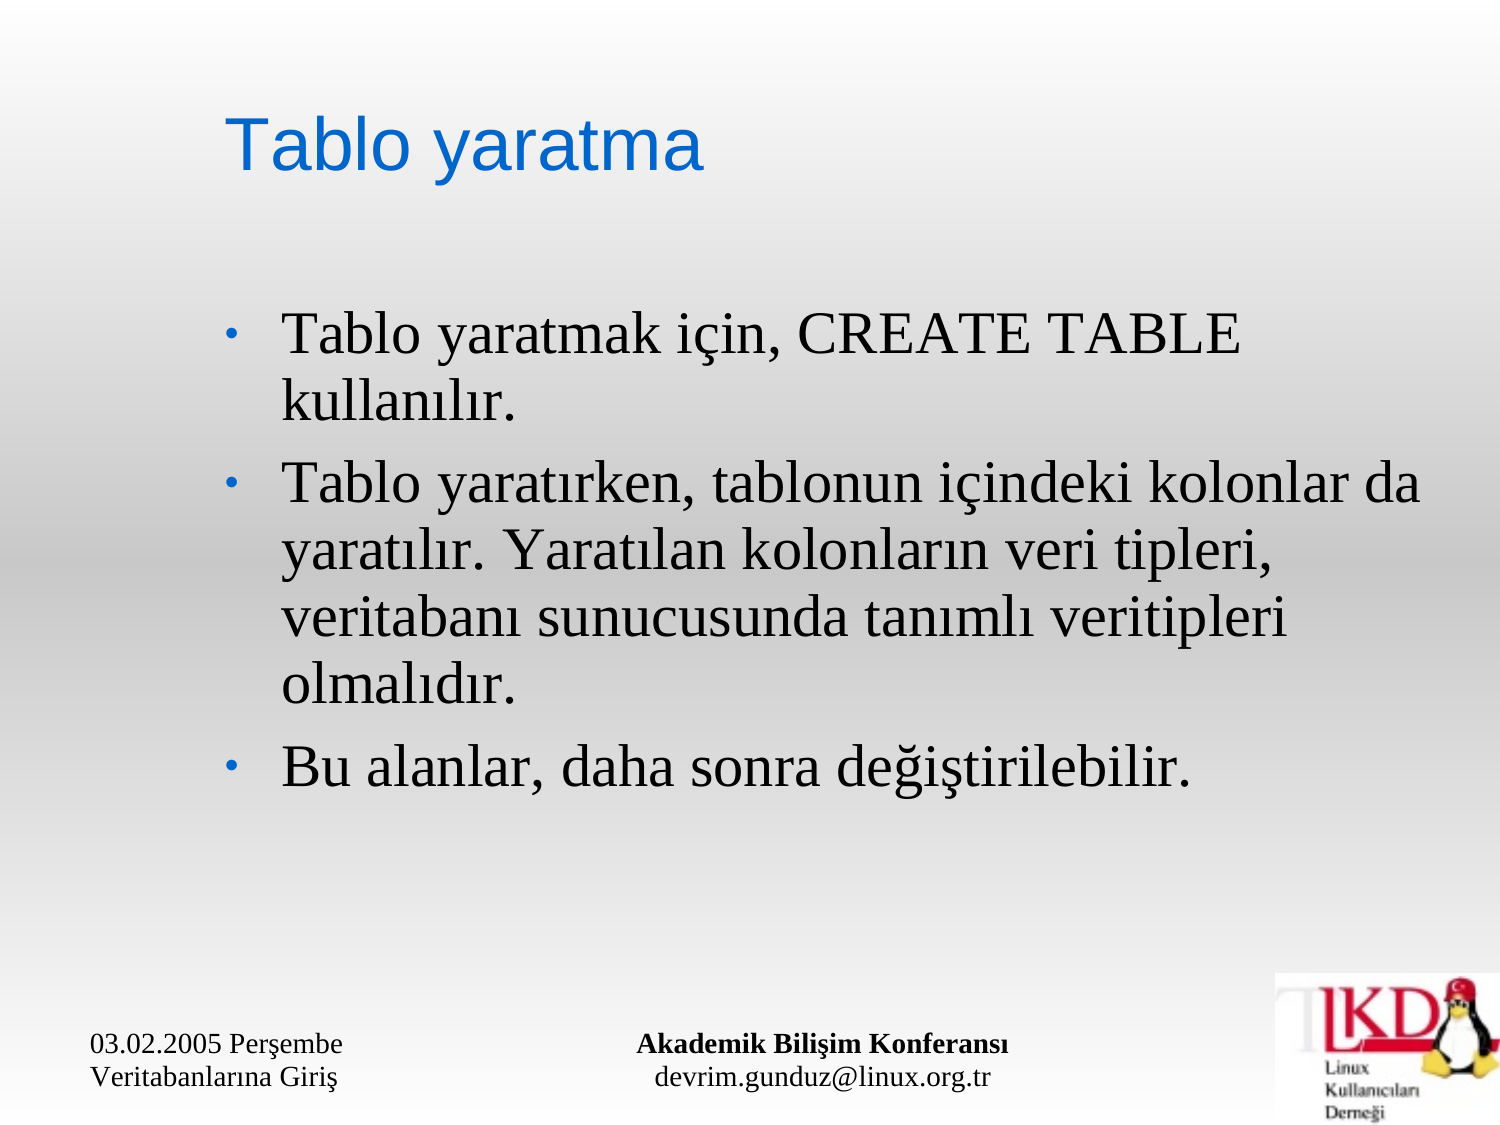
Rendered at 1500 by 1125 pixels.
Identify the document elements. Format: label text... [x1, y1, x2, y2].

picture [1275, 973, 1500, 1125]
title Tablo yaratma [224, 49, 1425, 238]
list Tablo yaratmak için, CREATE TABLE kullanılır. Tablo yaratırken, tablonun içindeki kolonlar da yaratılır. Yaratılan kolonların veri tipleri, veritabanı sunucusunda tanımlı veritipleri olmalıdır. Bu alanlar, daha sonra değiştirilebilir. [224, 299, 1425, 975]
